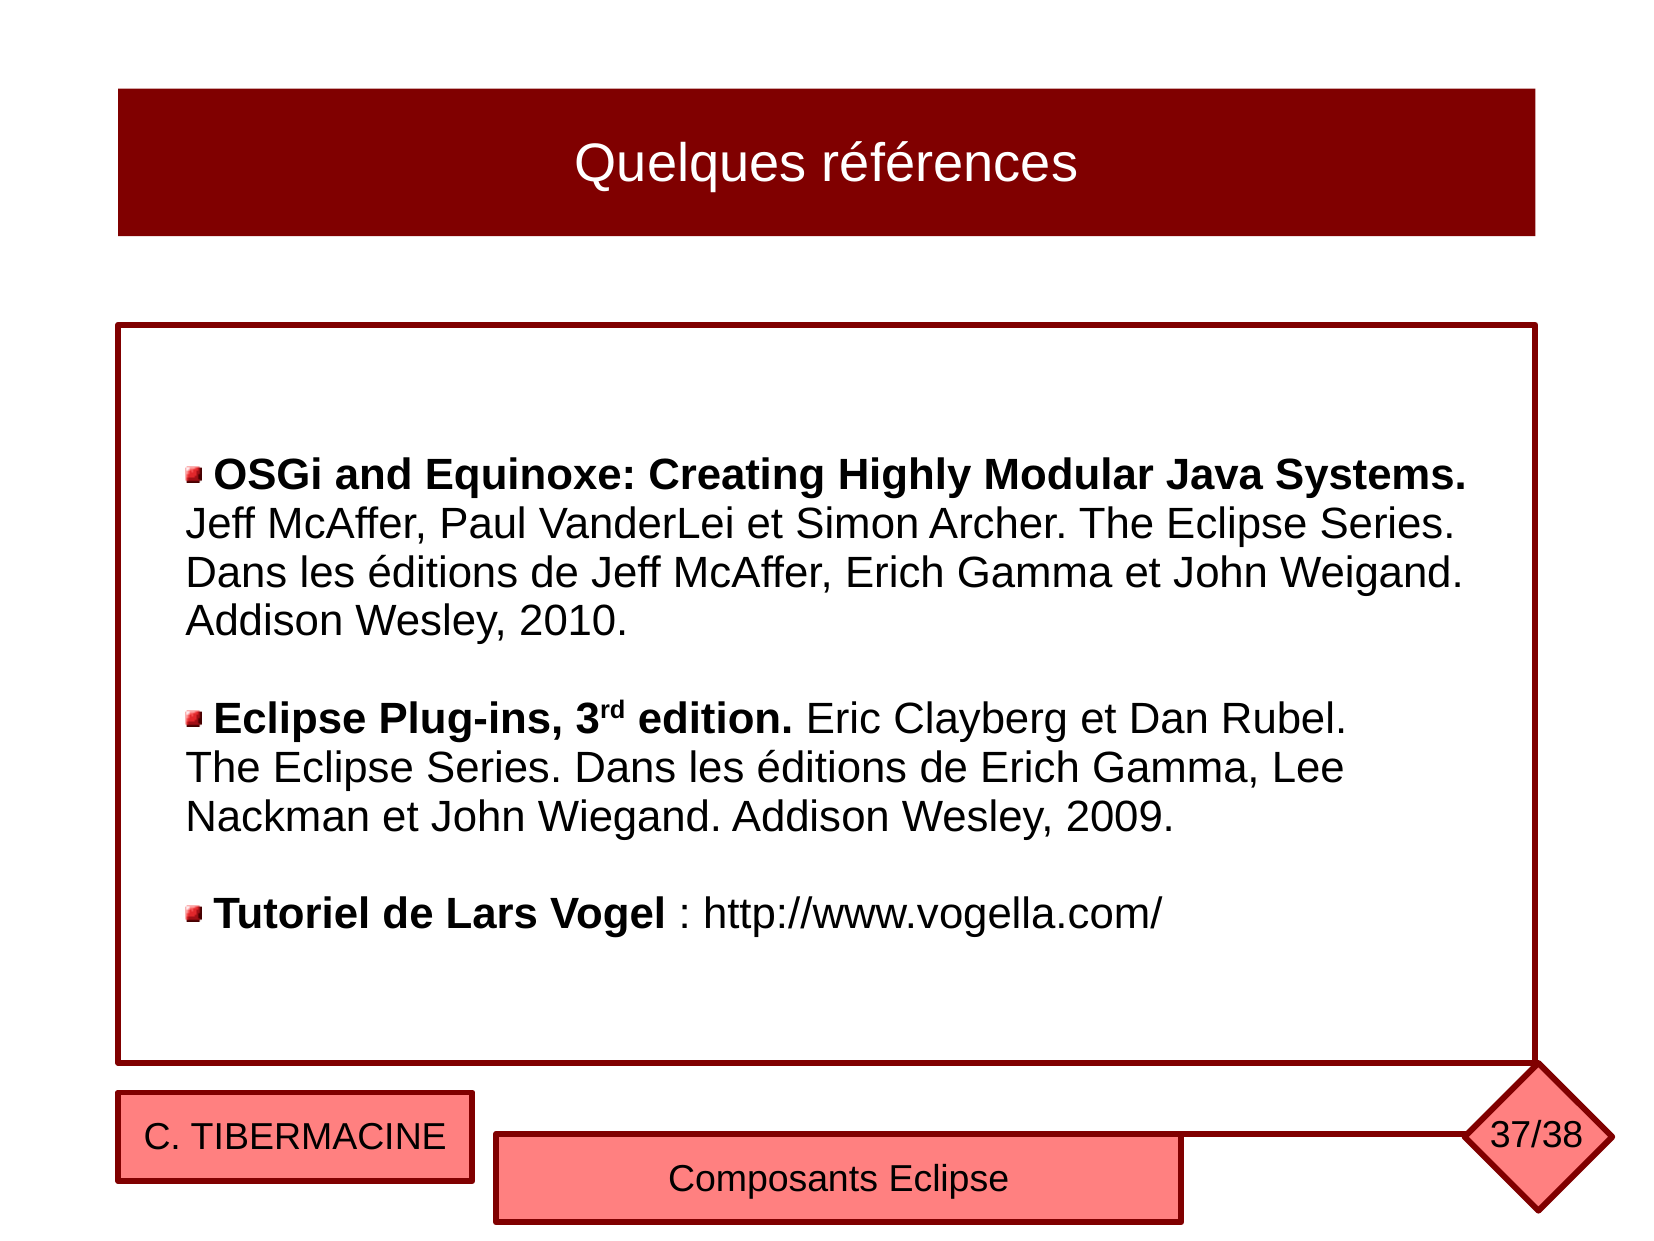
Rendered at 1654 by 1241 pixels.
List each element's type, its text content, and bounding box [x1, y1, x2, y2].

text_box OSGi and Equinoxe: Creating Highly Modular Java Systems. Jeff McAffer, Paul VanderLei et Simon Archer. The Eclipse Series. Dans les éditions de Jeff McAffer, Erich Gamma et John Weigand. Addison Wesley, 2010. Eclipse Plug-ins, 3rd edition. Eric Clayberg et Dan Rubel. The Eclipse Series. Dans les éditions de Erich Gamma, Lee Nackman et John Wiegand. Addison Wesley, 2009. Tutoriel de Lars Vogel : http://www.vogella.com/ [118, 324, 1536, 1063]
text_box [1464, 1126, 1475, 1148]
text_box <numéro>/38 [1475, 1106, 1654, 1163]
picture [185, 466, 202, 483]
text_box [1490, 1163, 1587, 1211]
text_box Composants Eclipse [496, 1133, 1182, 1223]
text_box Quelques références [118, 88, 1536, 237]
picture [185, 905, 202, 922]
text_box [1495, 1062, 1582, 1106]
picture [185, 710, 202, 727]
text_box C. TIBERMACINE [118, 1092, 473, 1182]
